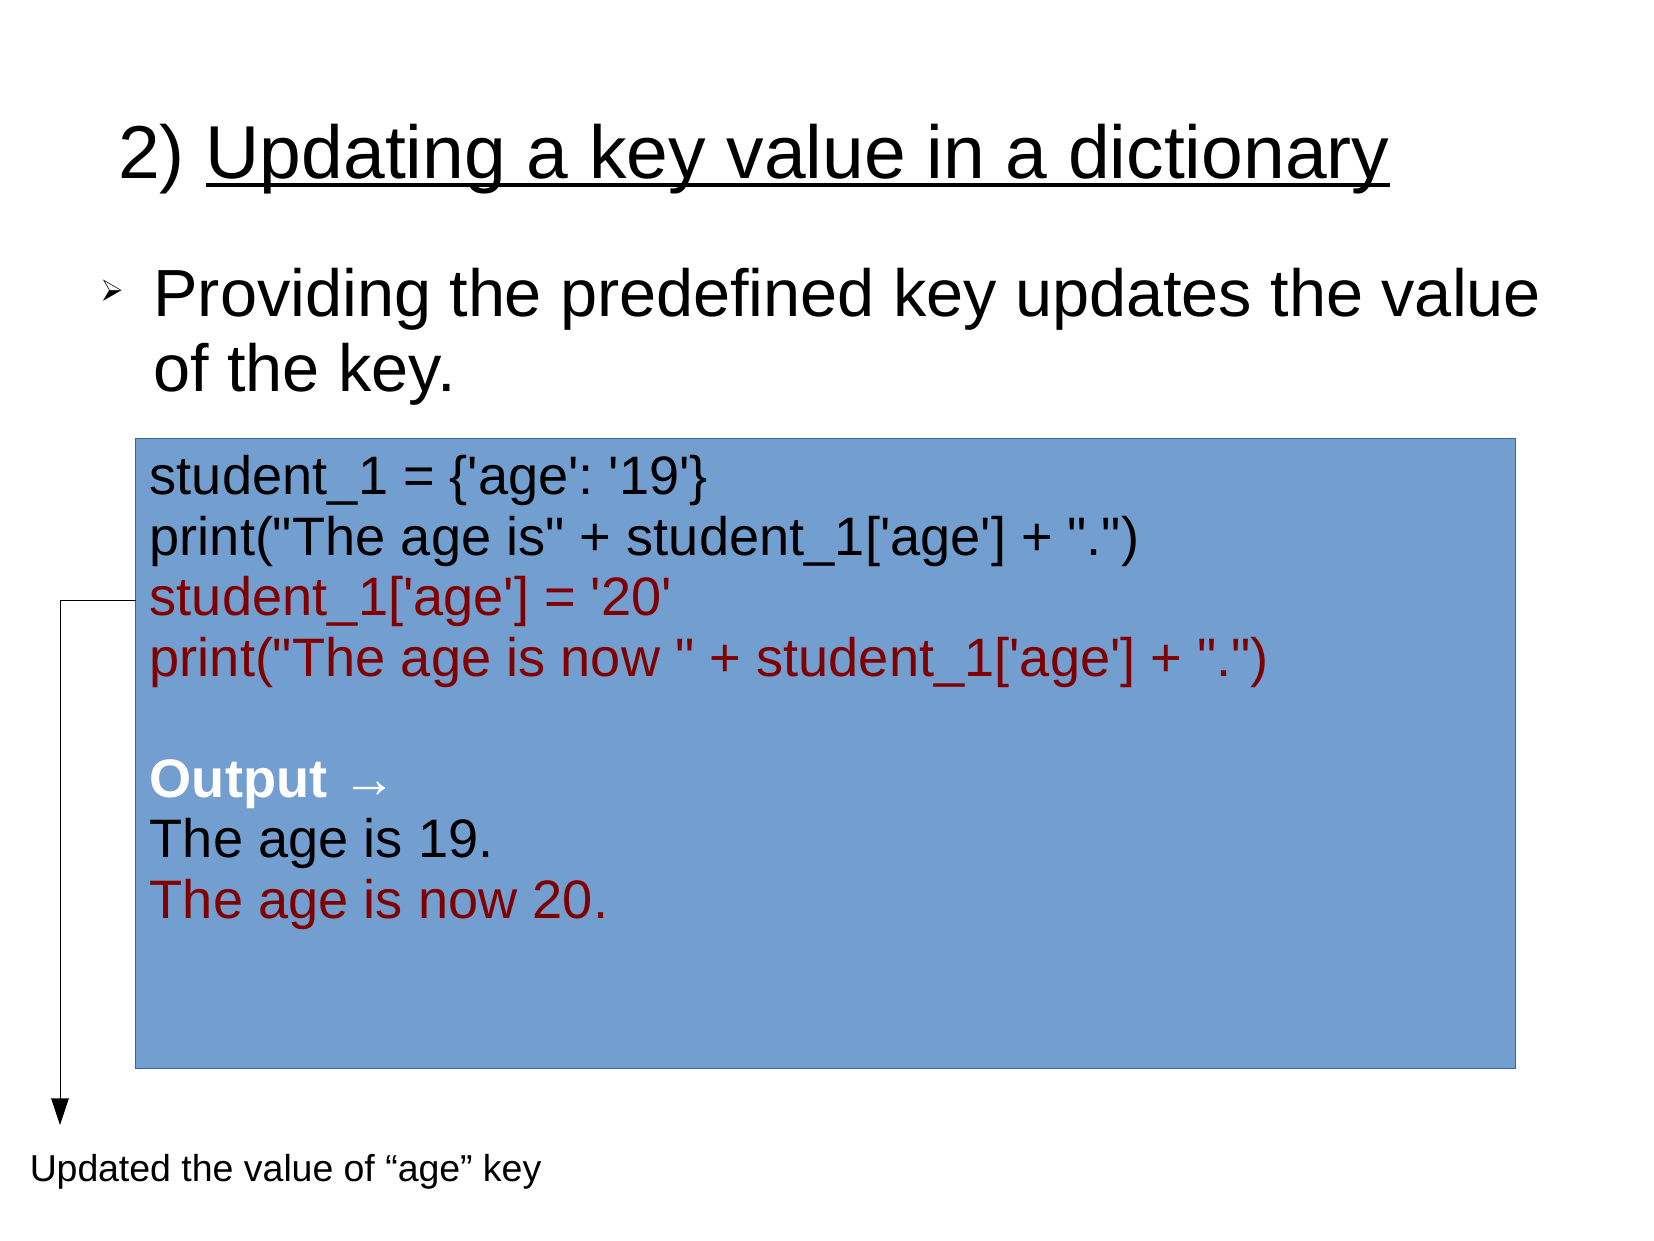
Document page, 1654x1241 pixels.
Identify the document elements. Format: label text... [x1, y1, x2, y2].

text_box Updated the value of “age” key [15, 1140, 586, 1197]
text_box [135, 438, 1516, 1069]
text_box student_1 = {'age': '19'} print("The age is" + student_1['age'] + ".") student_1['age'] = '20' print("The age is now " + student_1['age'] + ".") Output → The age is 19. The age is now 20. [135, 438, 1366, 1059]
list Providing the predefined key updates the value of the key. [82, 256, 1571, 1171]
title 2) Updating a key value in a dictionary [82, 49, 1571, 256]
